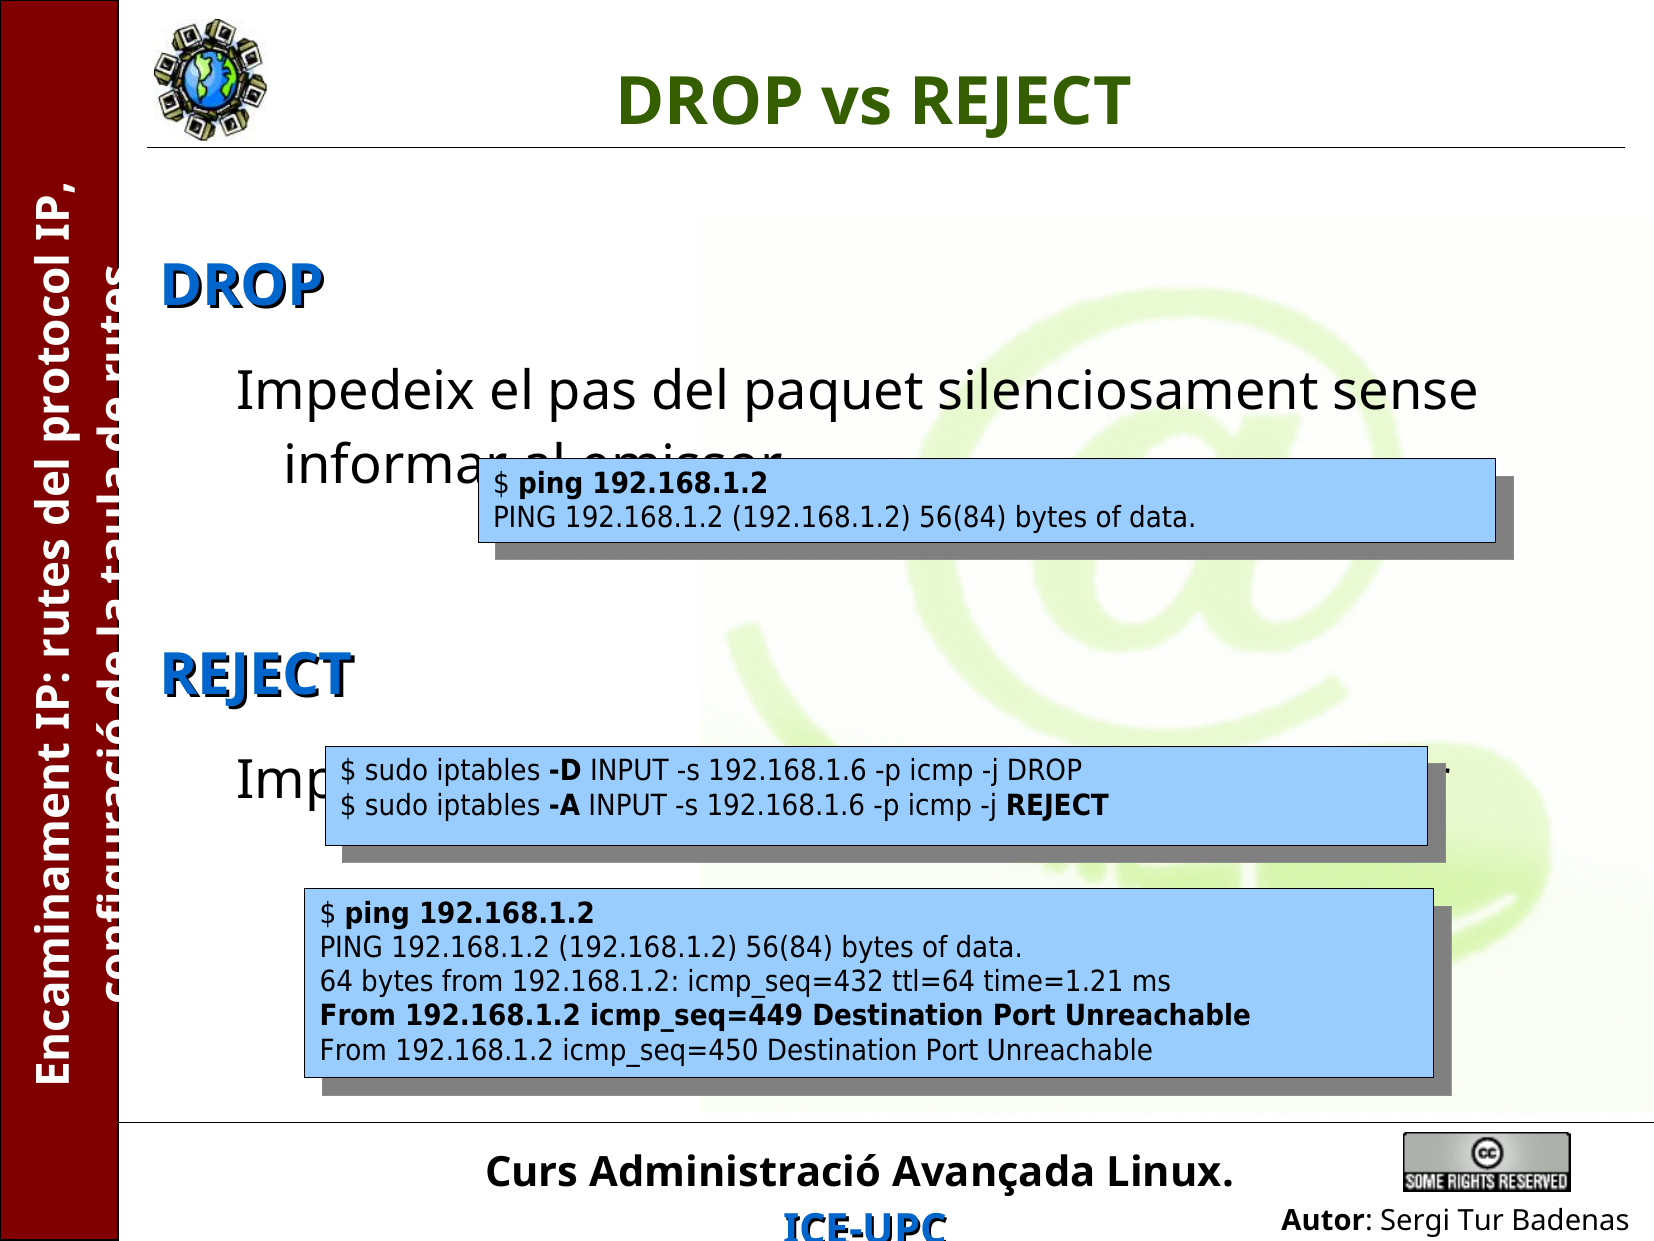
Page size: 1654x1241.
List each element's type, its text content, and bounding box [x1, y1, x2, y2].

picture [1403, 1132, 1571, 1192]
list DROP Impedeix el pas del paquet silenciosament sense informar al emissor REJECT Impedeix el pas del paquet amb avis a l'emissor [141, 242, 1630, 1078]
text_box $ ping 192.168.1.2 PING 192.168.1.2 (192.168.1.2) 56(84) bytes of data. 64 bytes from 192.168.1.2: icmp_seq=432 ttl=64 time=1.21 ms From 192.168.1.2 icmp_seq=449 Destination Port Unreachable From 192.168.1.2 icmp_seq=450 Destination Port Unreachable [304, 888, 1434, 1078]
title DROP vs REJECT [129, 56, 1619, 141]
picture [700, 217, 1654, 1113]
picture [154, 19, 268, 56]
text_box $ sudo iptables -D INPUT -s 192.168.1.6 -p icmp -j DROP $ sudo iptables -A INPUT -s 192.168.1.6 -p icmp -j REJECT [325, 746, 1428, 846]
text_box $ ping 192.168.1.2 PING 192.168.1.2 (192.168.1.2) 56(84) bytes of data. [478, 458, 1496, 543]
